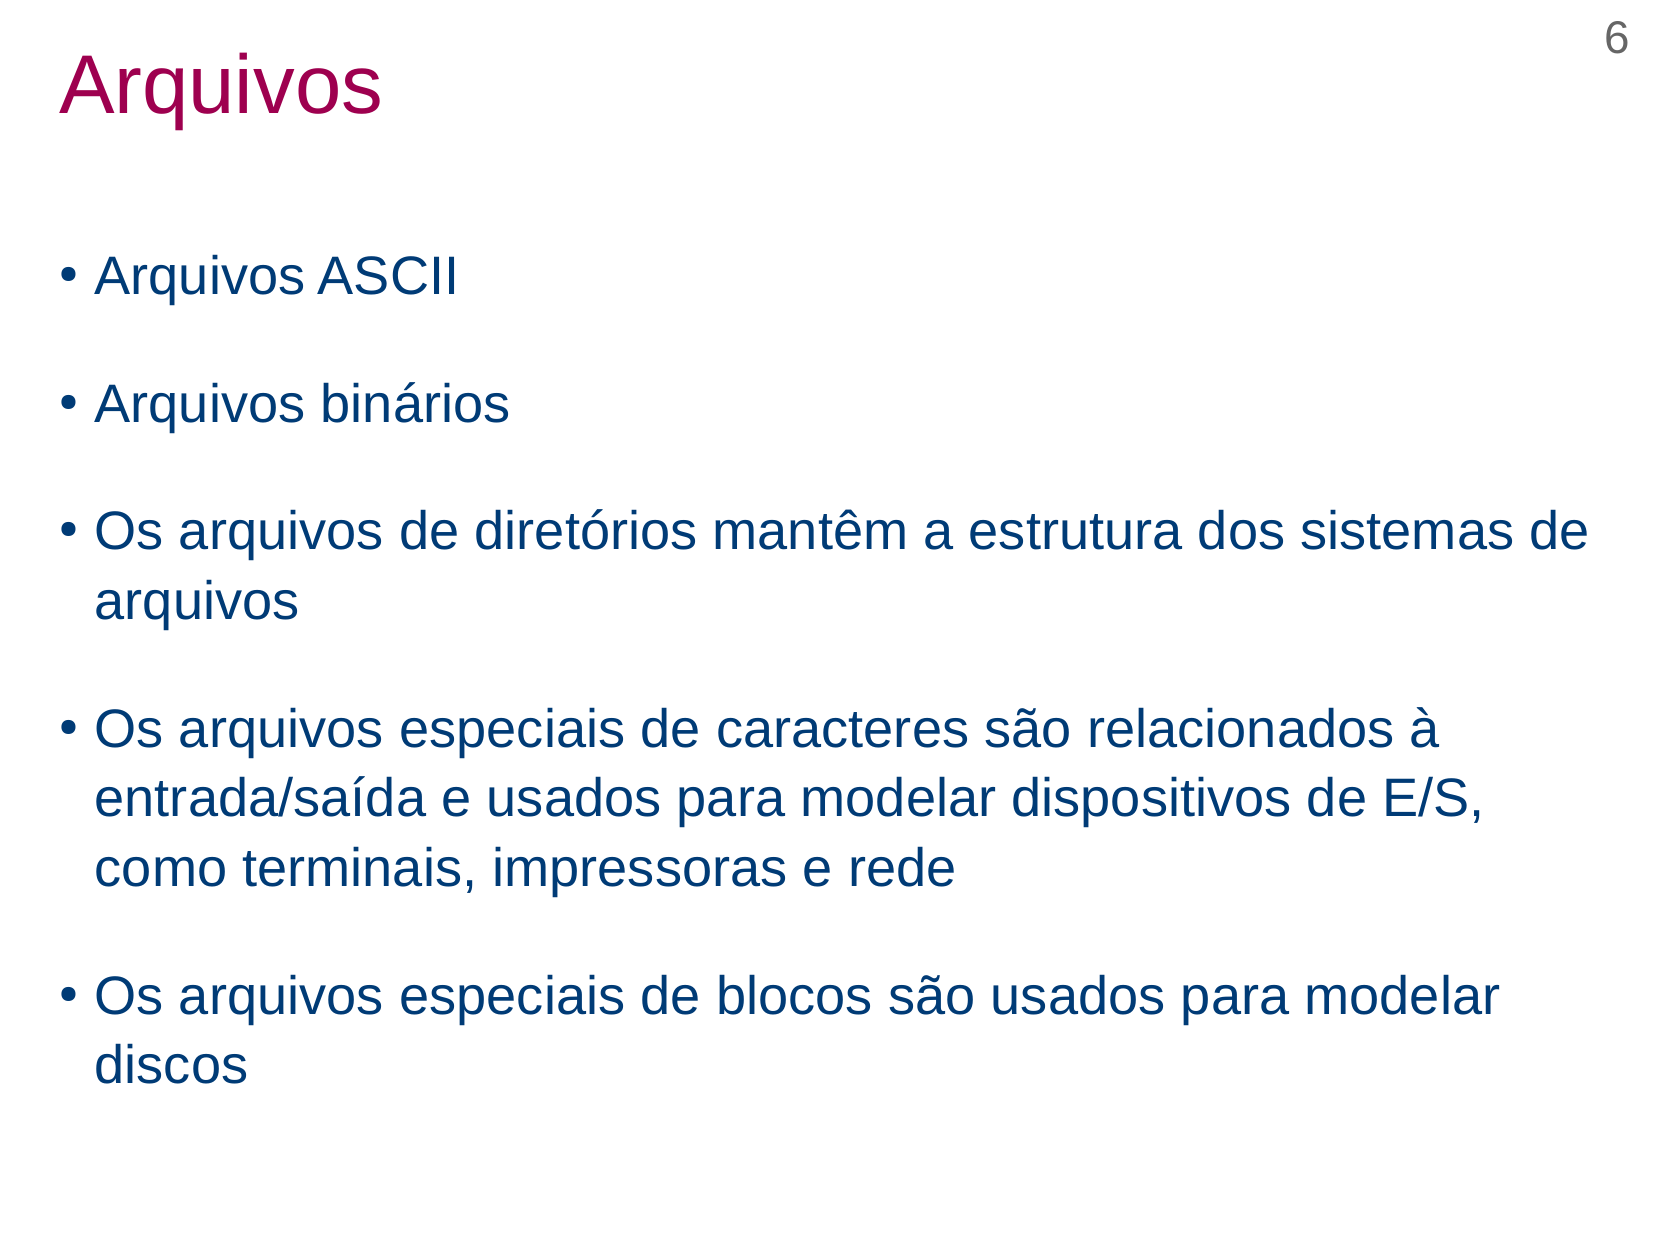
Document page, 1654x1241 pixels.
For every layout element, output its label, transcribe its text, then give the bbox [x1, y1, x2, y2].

title Arquivos [59, 29, 1595, 148]
list Arquivos ASCII Arquivos binários Os arquivos de diretórios mantêm a estrutura dos sistemas de arquivos Os arquivos especiais de caracteres são relacionados à entrada/saída e usados para modelar dispositivos de E/S, como terminais, impressoras e rede Os arquivos especiais de blocos são usados para modelar discos [59, 236, 1595, 1211]
